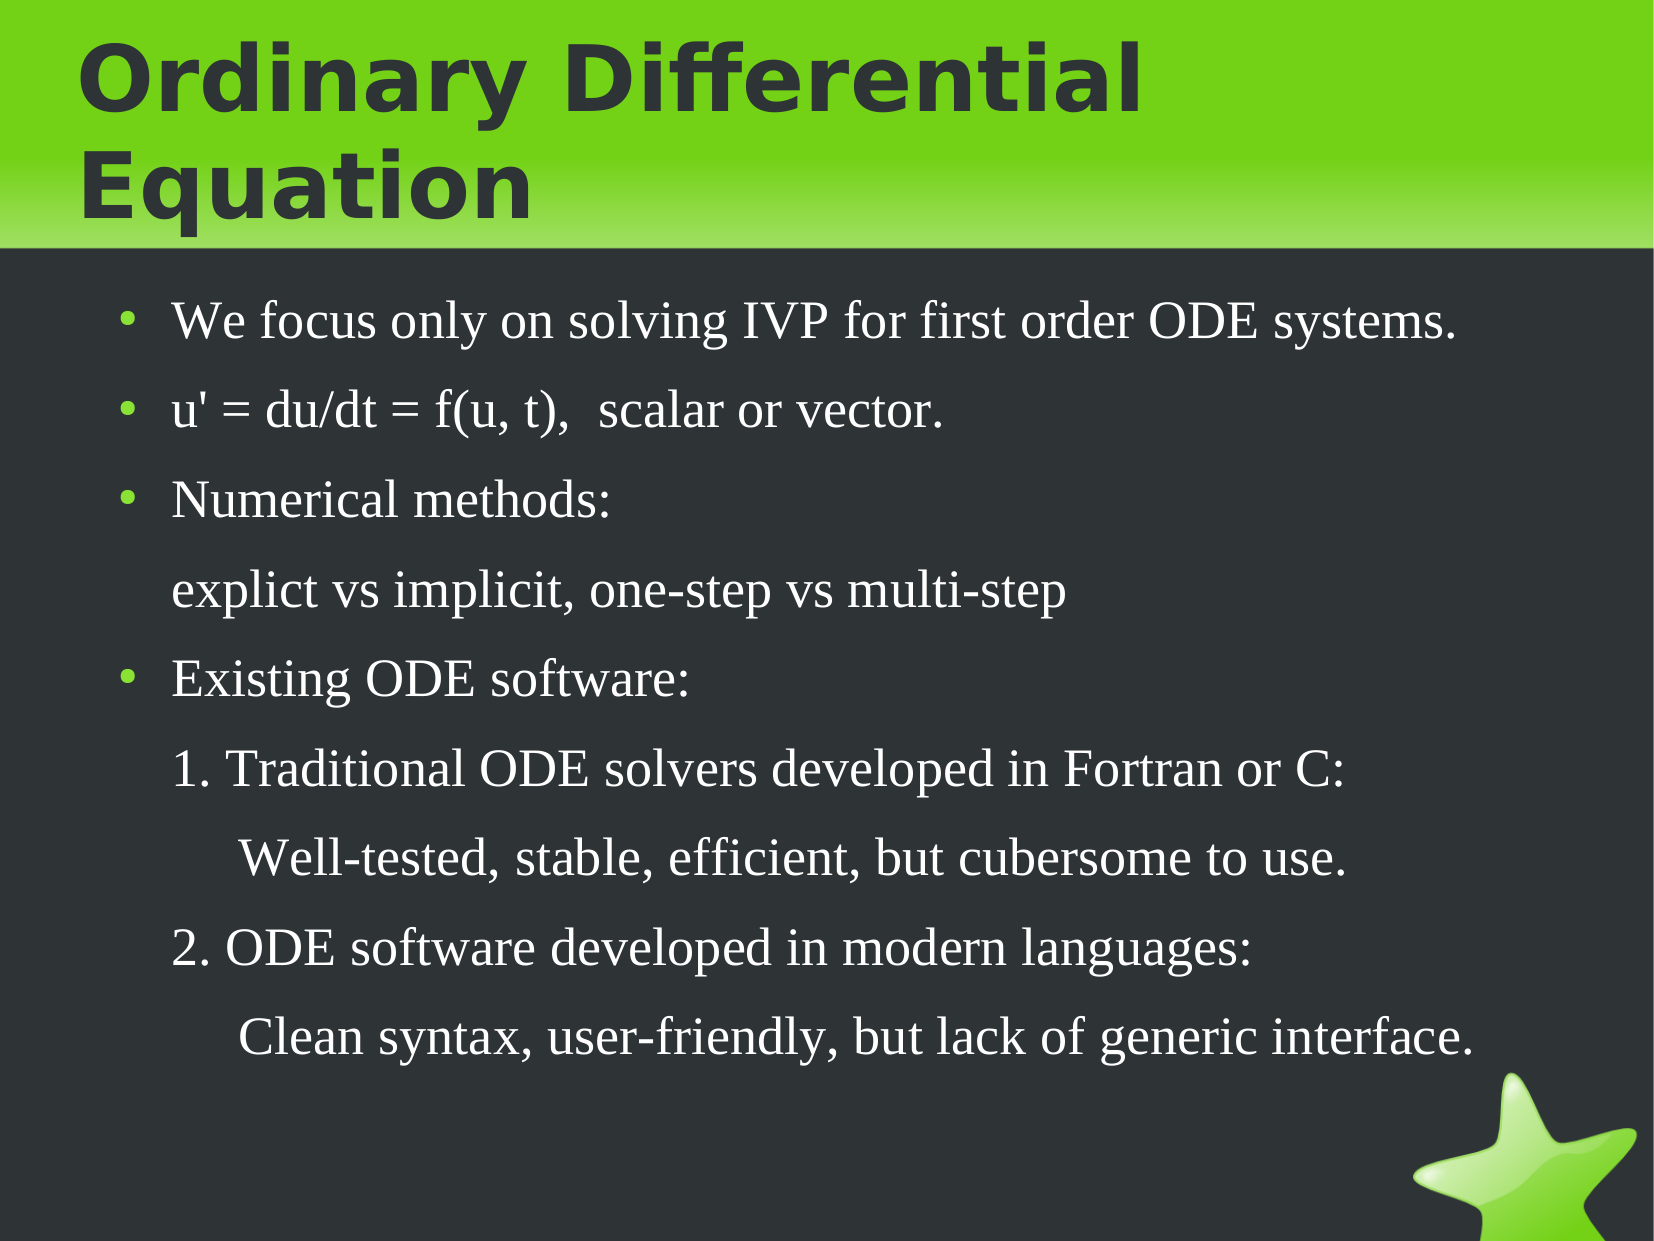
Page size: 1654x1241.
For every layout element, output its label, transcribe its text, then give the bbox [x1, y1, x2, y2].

title Ordinary Differential Equation [76, 25, 1565, 240]
list We focus only on solving IVP for first order ODE systems. u' = du/dt = f(u, t), scalar or vector. Numerical methods: explict vs implicit, one-step vs multi-step Existing ODE software: 1. Traditional ODE solvers developed in Fortran or C: Well-tested, stable, efficient, but cubersome to use. 2. ODE software developed in modern languages: Clean syntax, user-friendly, but lack of generic interface. [82, 290, 1571, 1211]
picture [0, 0, 1654, 1241]
